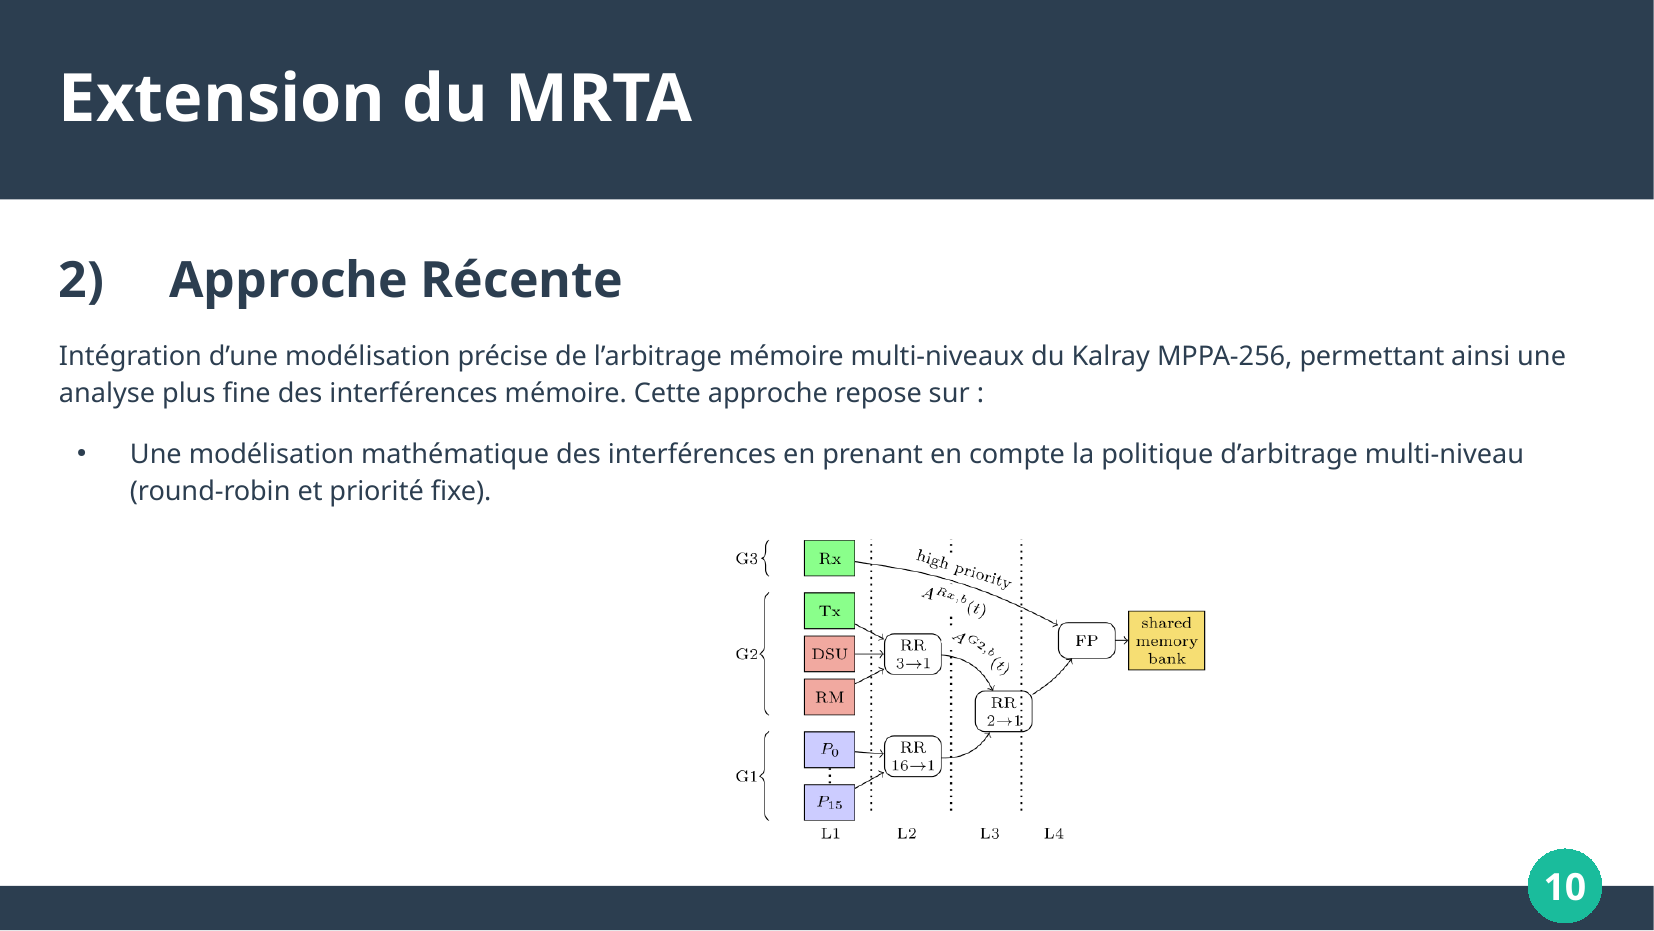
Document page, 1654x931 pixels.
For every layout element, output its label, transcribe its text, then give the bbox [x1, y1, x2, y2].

title Extension du MRTA [59, 37, 1595, 155]
list 2) Approche Récente Intégration d’une modélisation précise de l’arbitrage mémoire multi-niveaux du Kalray MPPA-256, permettant ainsi une analyse plus fine des interférences mémoire. Cette approche repose sur : Une modélisation mathématique des interférences en prenant en compte la politique d’arbitrage multi-niveau (round-robin et priorité fixe). [59, 243, 1595, 864]
picture [693, 497, 1238, 864]
